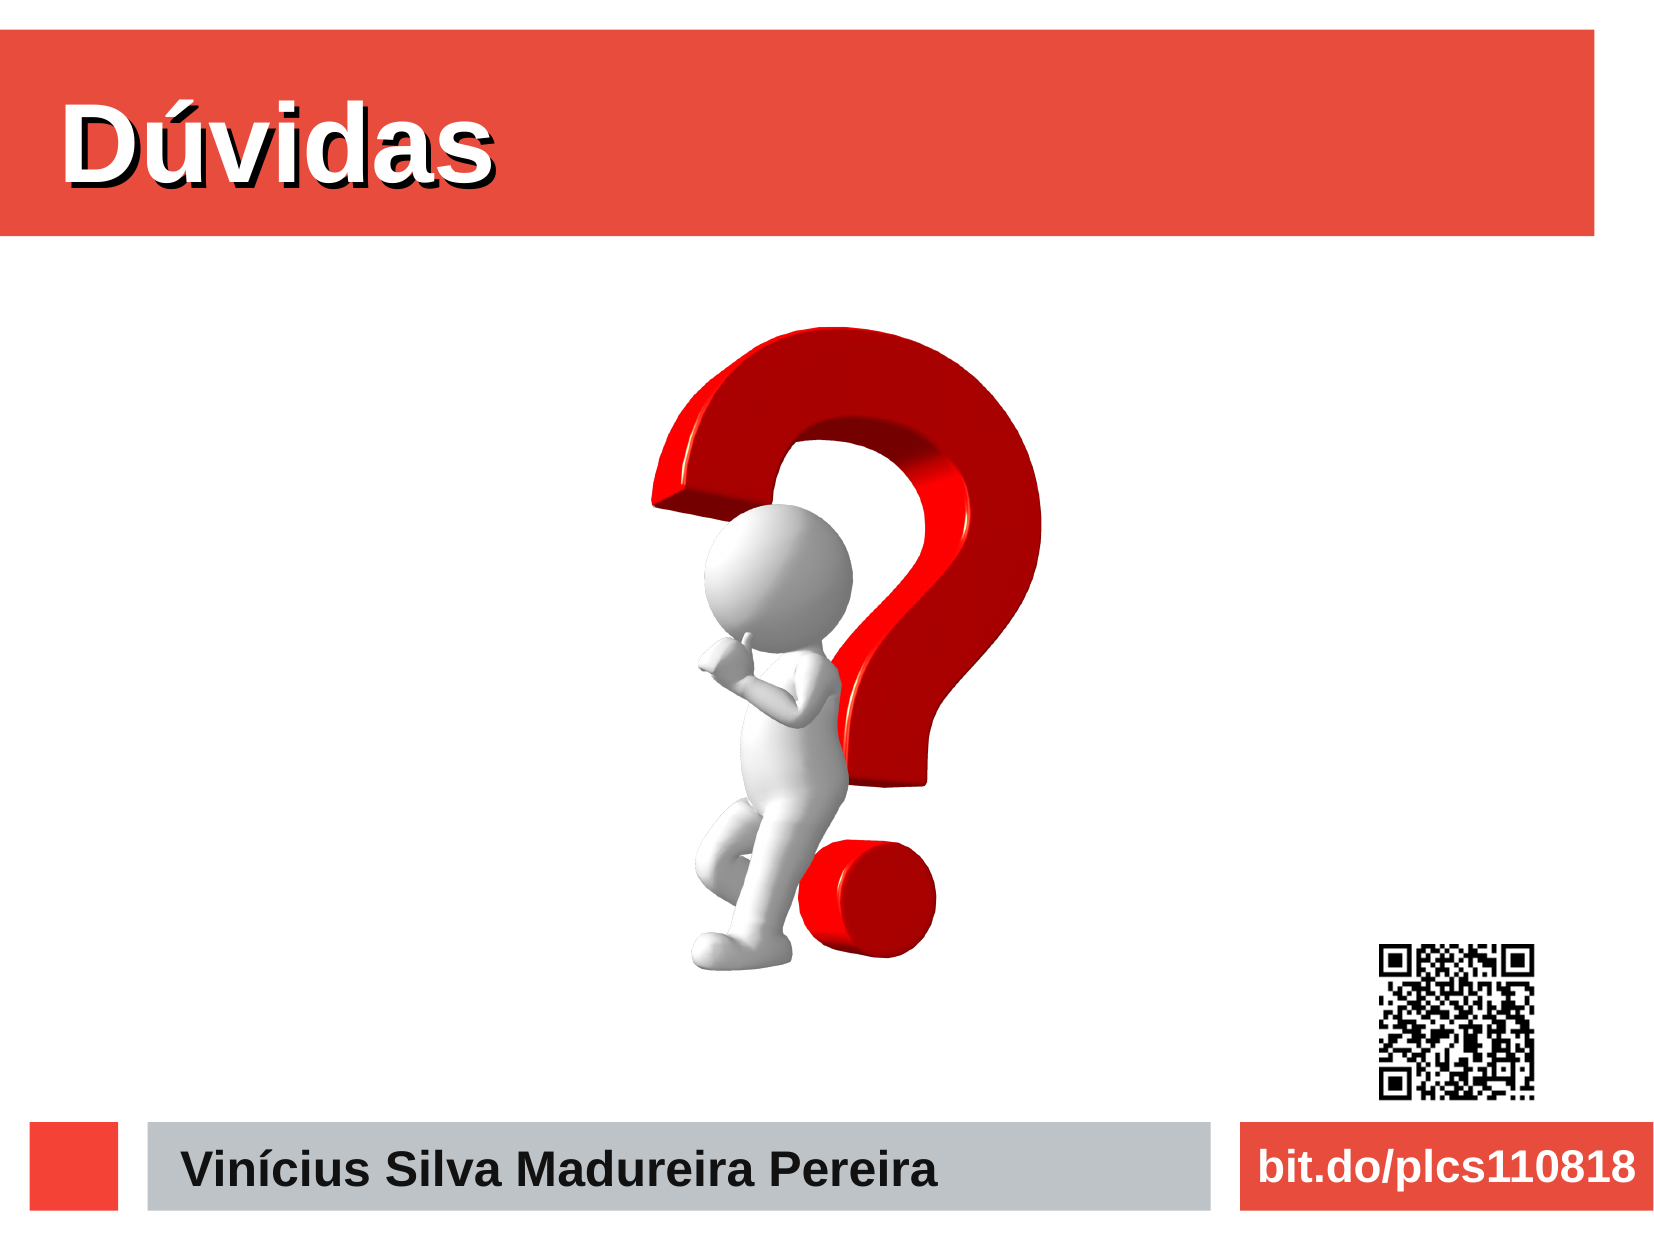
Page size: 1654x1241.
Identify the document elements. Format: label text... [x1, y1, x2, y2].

text_box bit.do/plcs110818 [1228, 1133, 1654, 1205]
title Dúvidas [59, 59, 1595, 207]
text_box Vinícius Silva Madureira Pereira [165, 1133, 1170, 1205]
picture [494, 315, 1159, 981]
picture [1379, 944, 1536, 1102]
